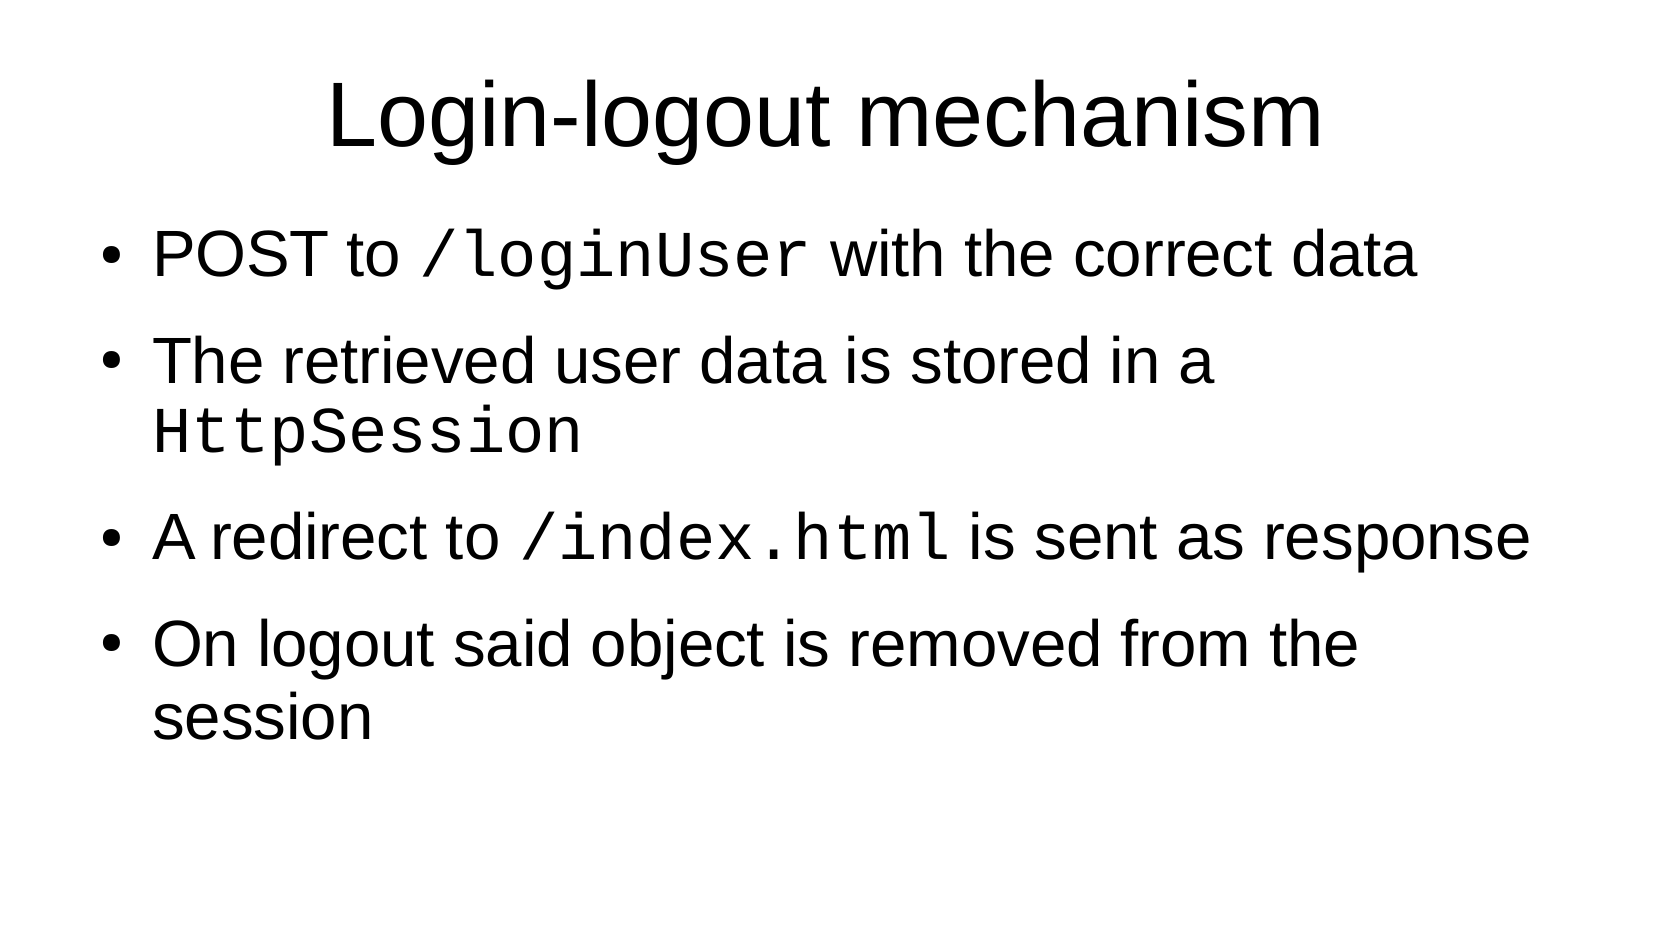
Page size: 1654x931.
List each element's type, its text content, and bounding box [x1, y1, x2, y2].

title Login-logout mechanism [82, 37, 1571, 193]
list POST to /loginUser with the correct data The retrieved user data is stored in a HttpSession A redirect to /index.html is sent as response On logout said object is removed from the session [82, 217, 1571, 758]
